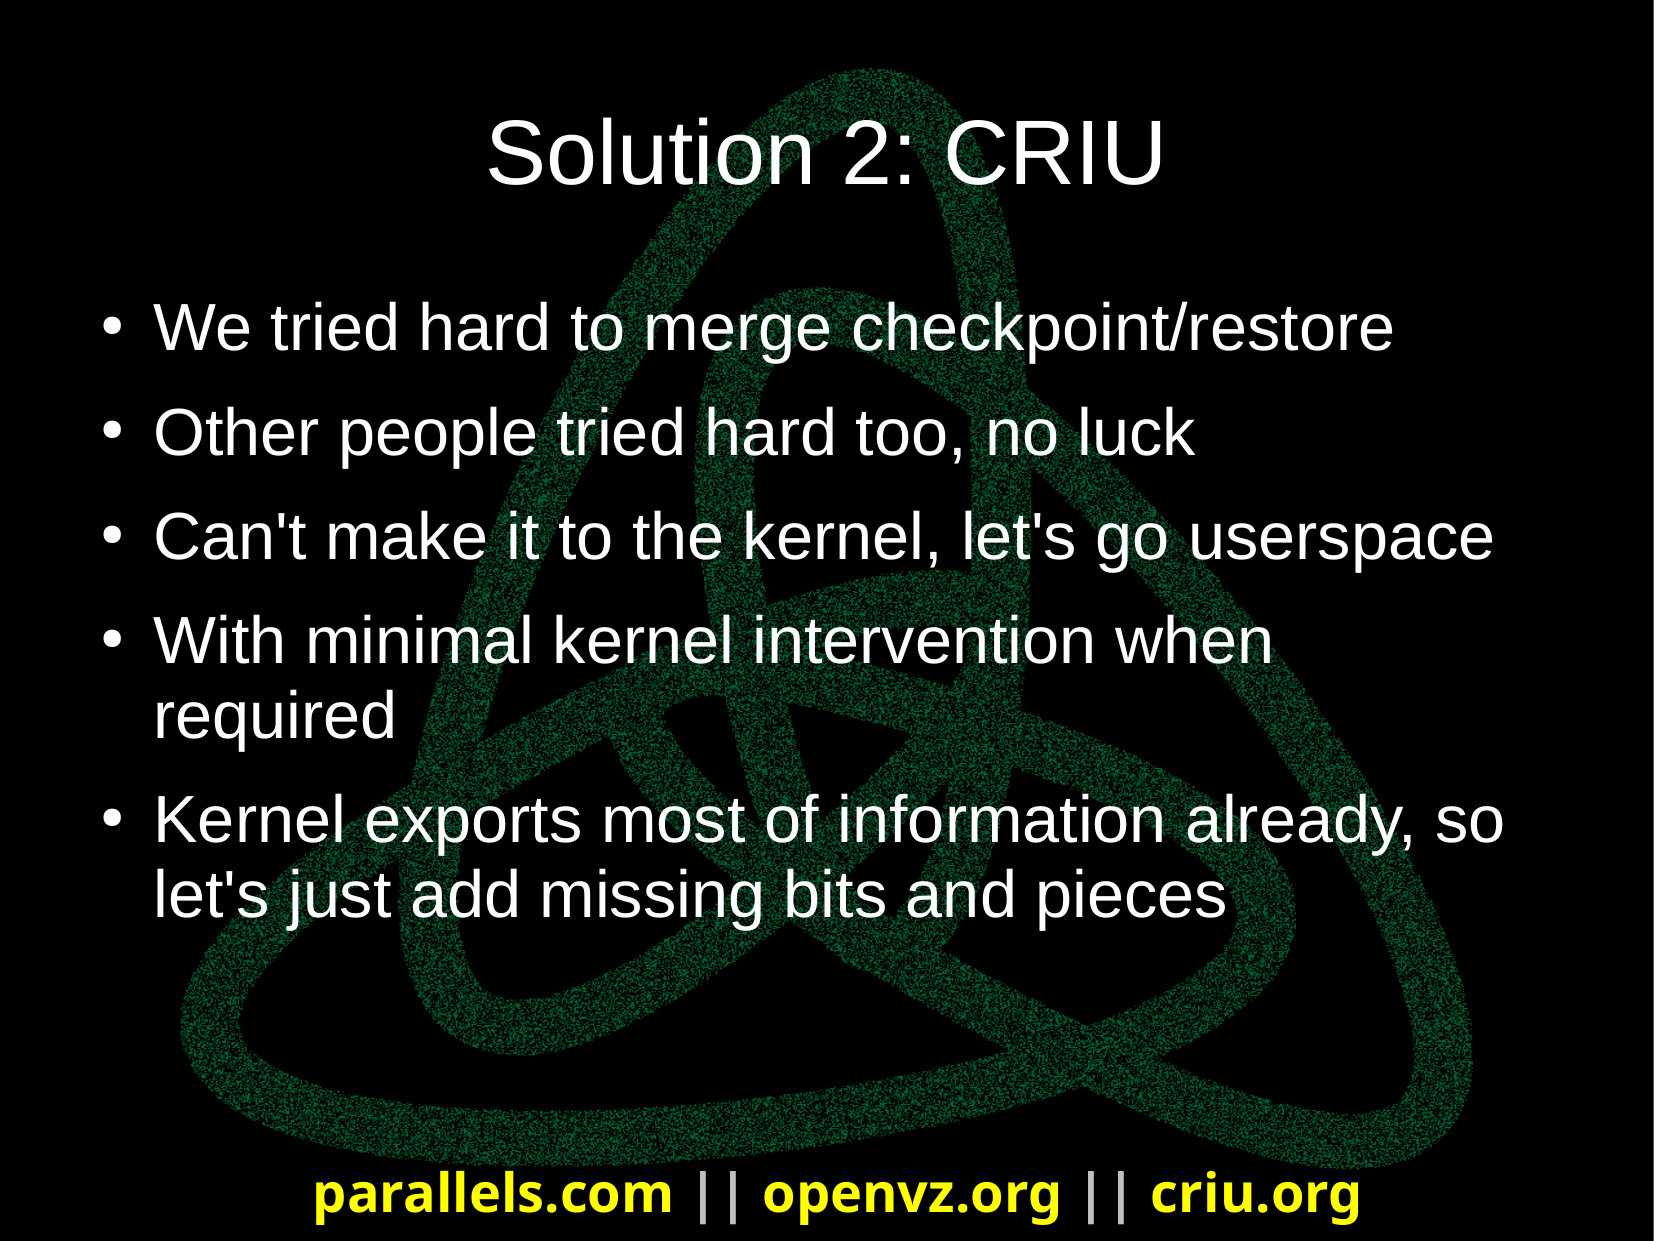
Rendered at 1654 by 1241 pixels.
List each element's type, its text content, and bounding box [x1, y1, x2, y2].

picture [0, 0, 1654, 1241]
list We tried hard to merge checkpoint/restore Other people tried hard too, no luck Can't make it to the kernel, let's go userspace With minimal kernel intervention when required Kernel exports most of information already, so let's just add missing bits and pieces [82, 290, 1538, 1010]
title Solution 2: CRIU [82, 49, 1571, 257]
